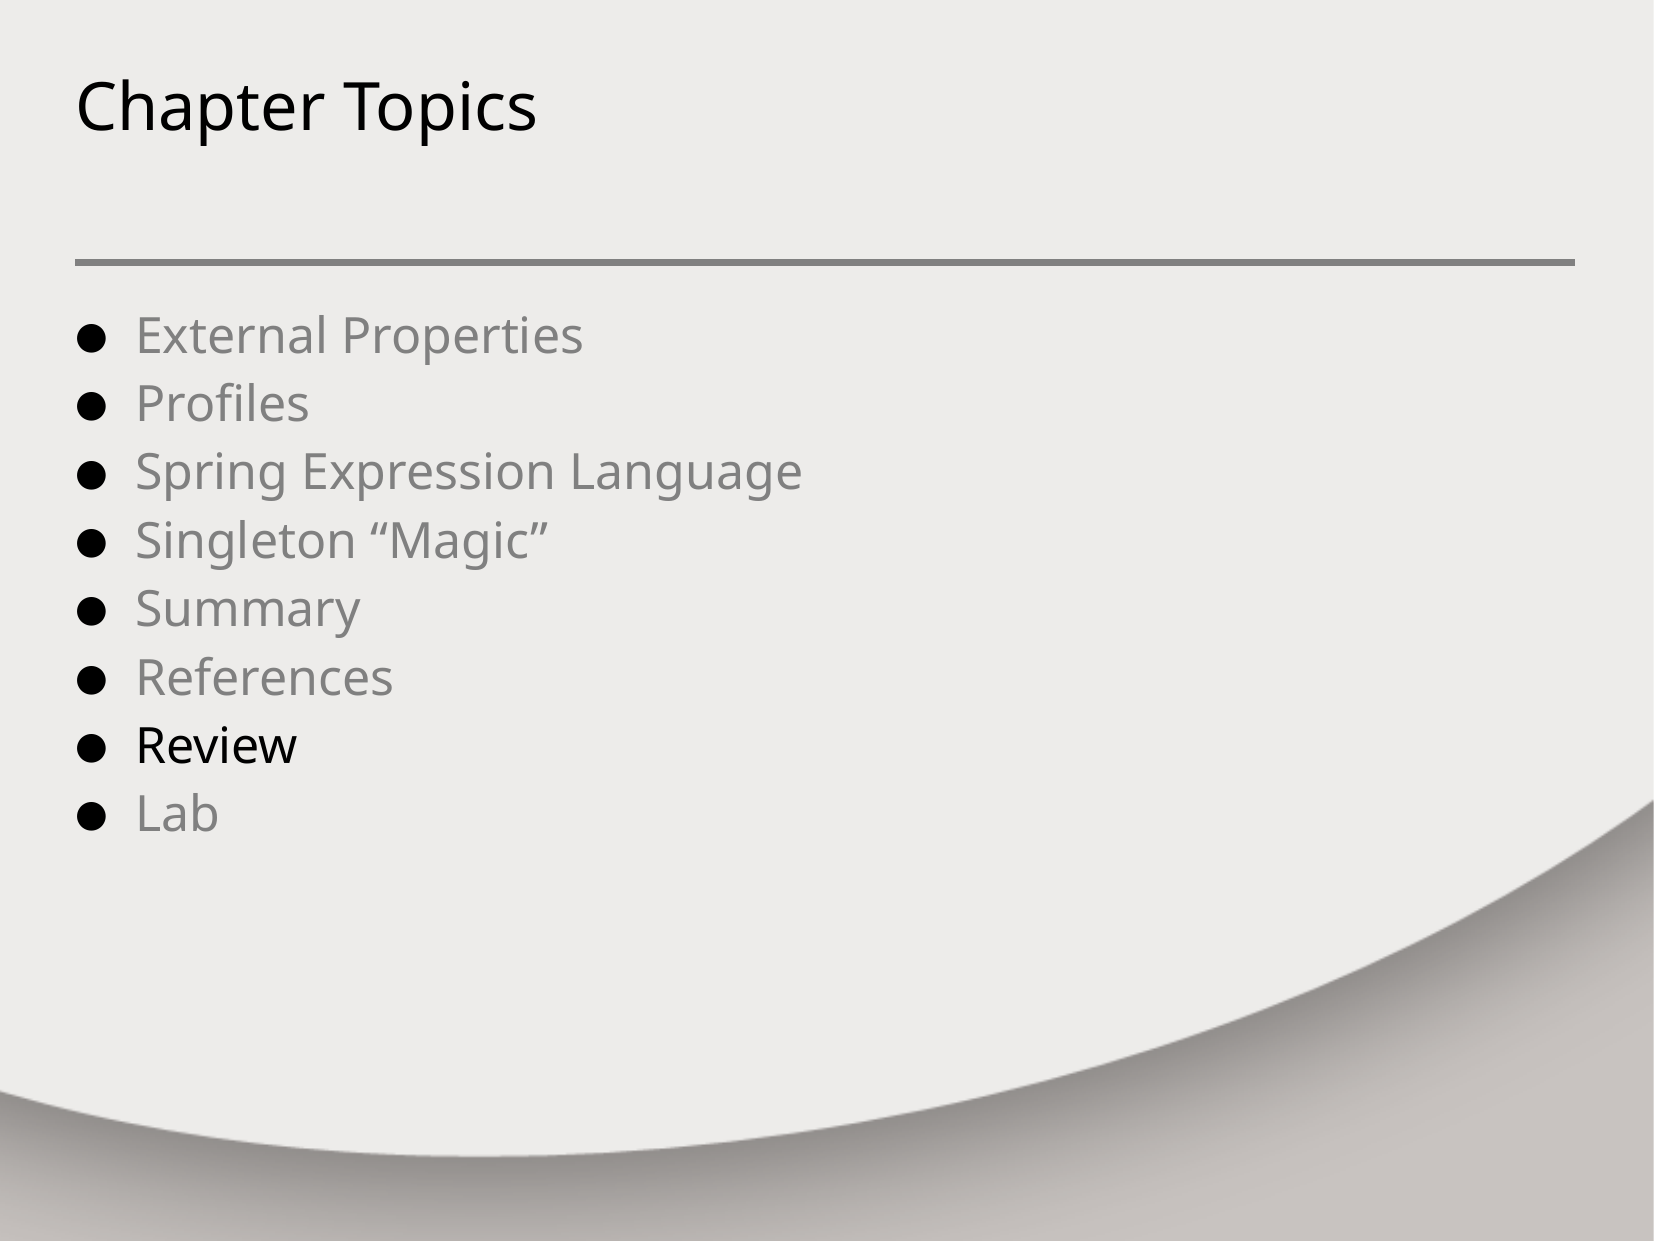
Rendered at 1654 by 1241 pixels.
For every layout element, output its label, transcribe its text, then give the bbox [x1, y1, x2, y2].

picture [0, 0, 1654, 1241]
list External Properties Profiles Spring Expression Language Singleton “Magic” Summary References Review Lab [75, 300, 1576, 1163]
title Chapter Topics [75, 75, 1576, 226]
